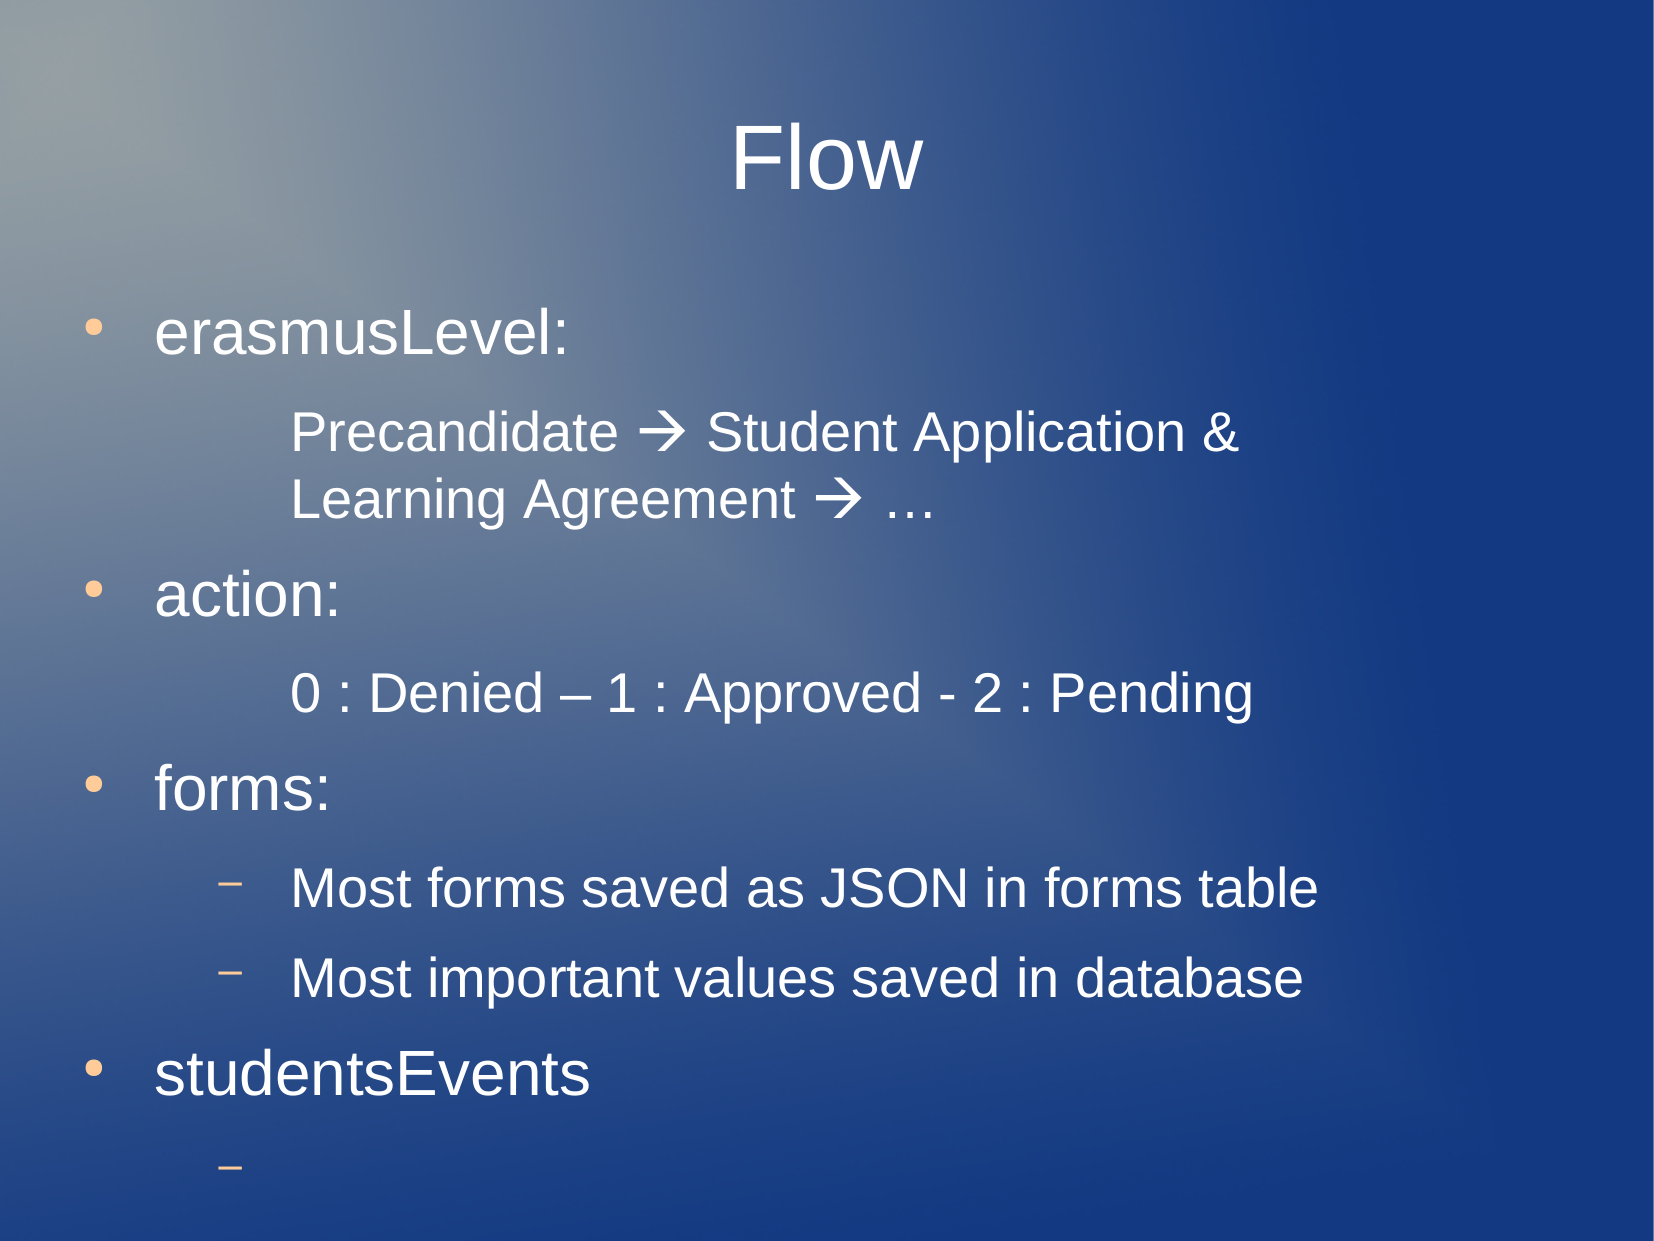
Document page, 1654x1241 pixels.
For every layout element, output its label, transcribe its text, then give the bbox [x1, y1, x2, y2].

list erasmusLevel: Precandidate  Student Application & Learning Agreement  … action: 0 : Denied – 1 : Approved - 2 : Pending forms: Most forms saved as JSON in forms table Most important values saved in database studentsEvents [82, 290, 1595, 1109]
title Flow [82, 49, 1571, 257]
